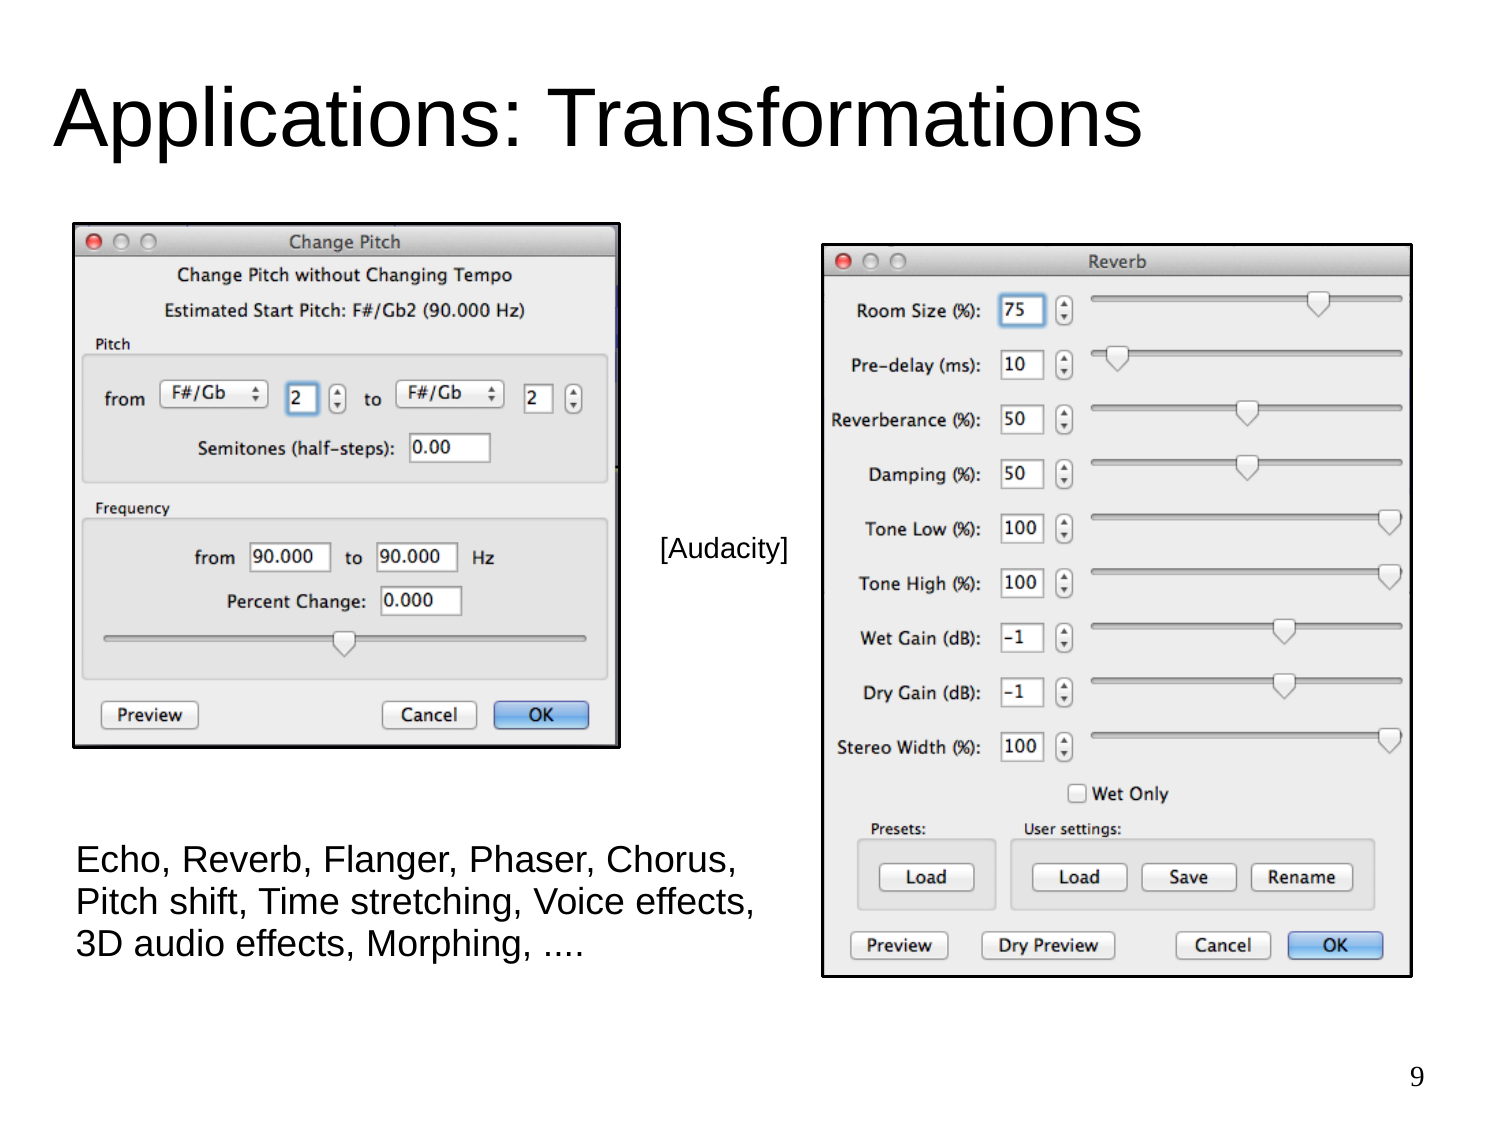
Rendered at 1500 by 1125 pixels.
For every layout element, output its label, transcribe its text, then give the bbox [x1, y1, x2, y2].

picture [823, 245, 1411, 976]
text_box [Audacity] [645, 525, 803, 573]
picture [75, 224, 618, 746]
text_box Echo, Reverb, Flanger, Phaser, Chorus, Pitch shift, Time stretching, Voice effects, 3D audio effects, Morphing, .... [60, 831, 772, 973]
title Applications: Transformations [53, 19, 1403, 207]
